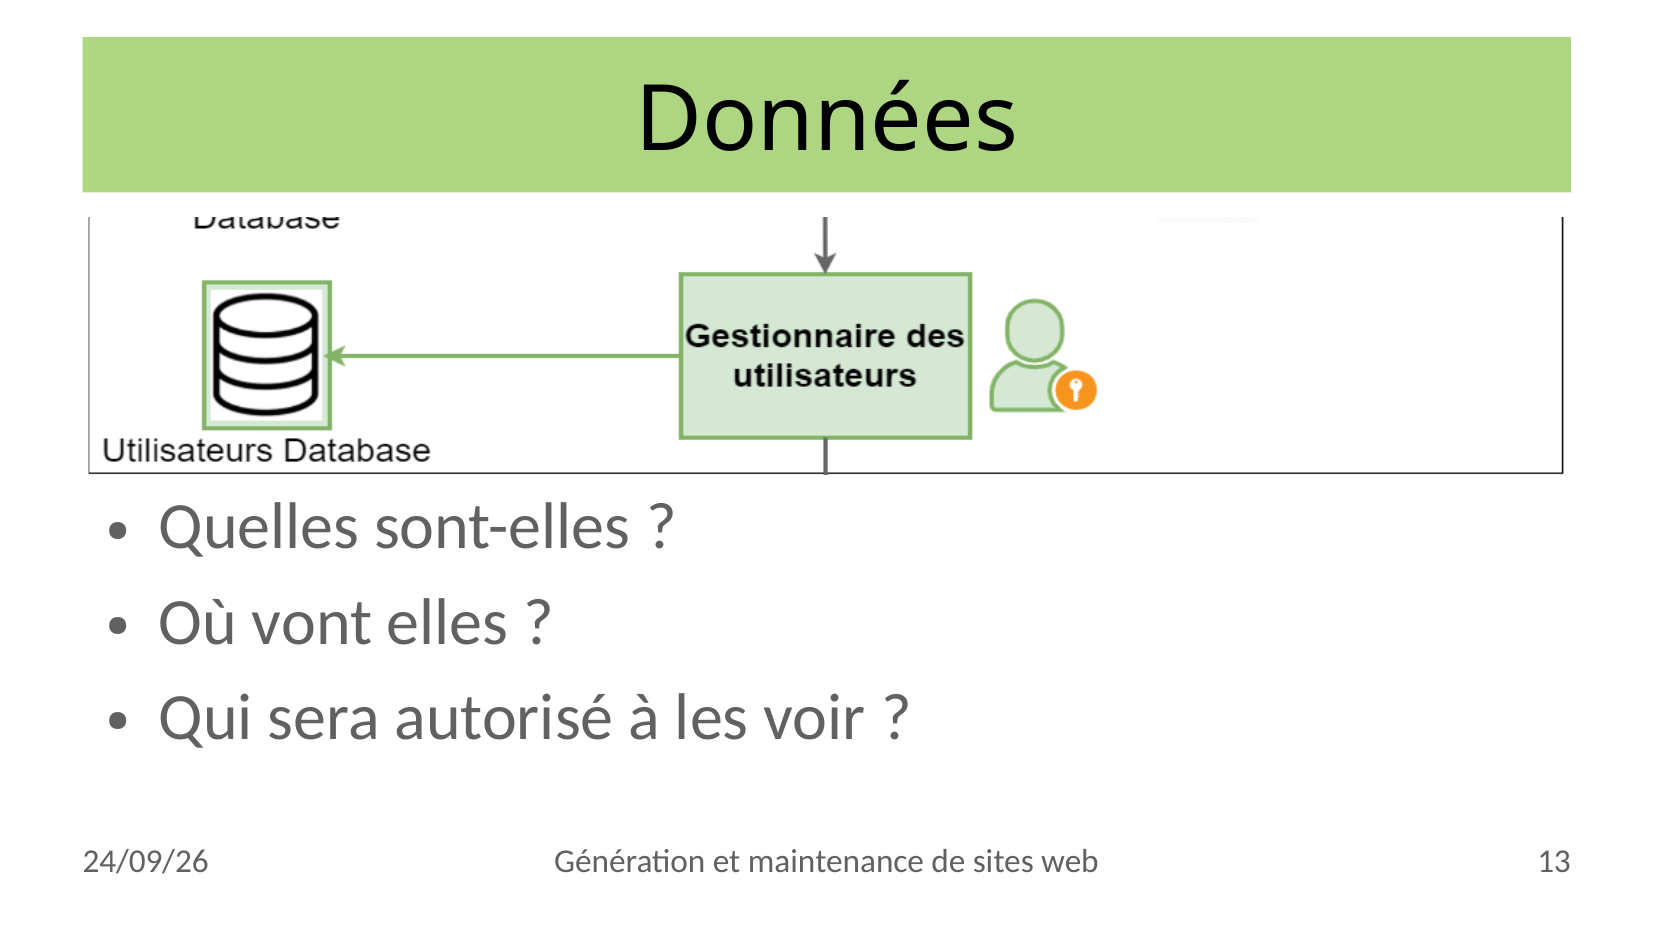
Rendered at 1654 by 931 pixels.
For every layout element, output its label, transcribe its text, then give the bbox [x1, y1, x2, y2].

list Quelles sont-elles ? Où vont elles ? Qui sera autorisé à les voir ? [88, 499, 1571, 757]
title Données [82, 37, 1571, 193]
picture [88, 217, 1565, 475]
